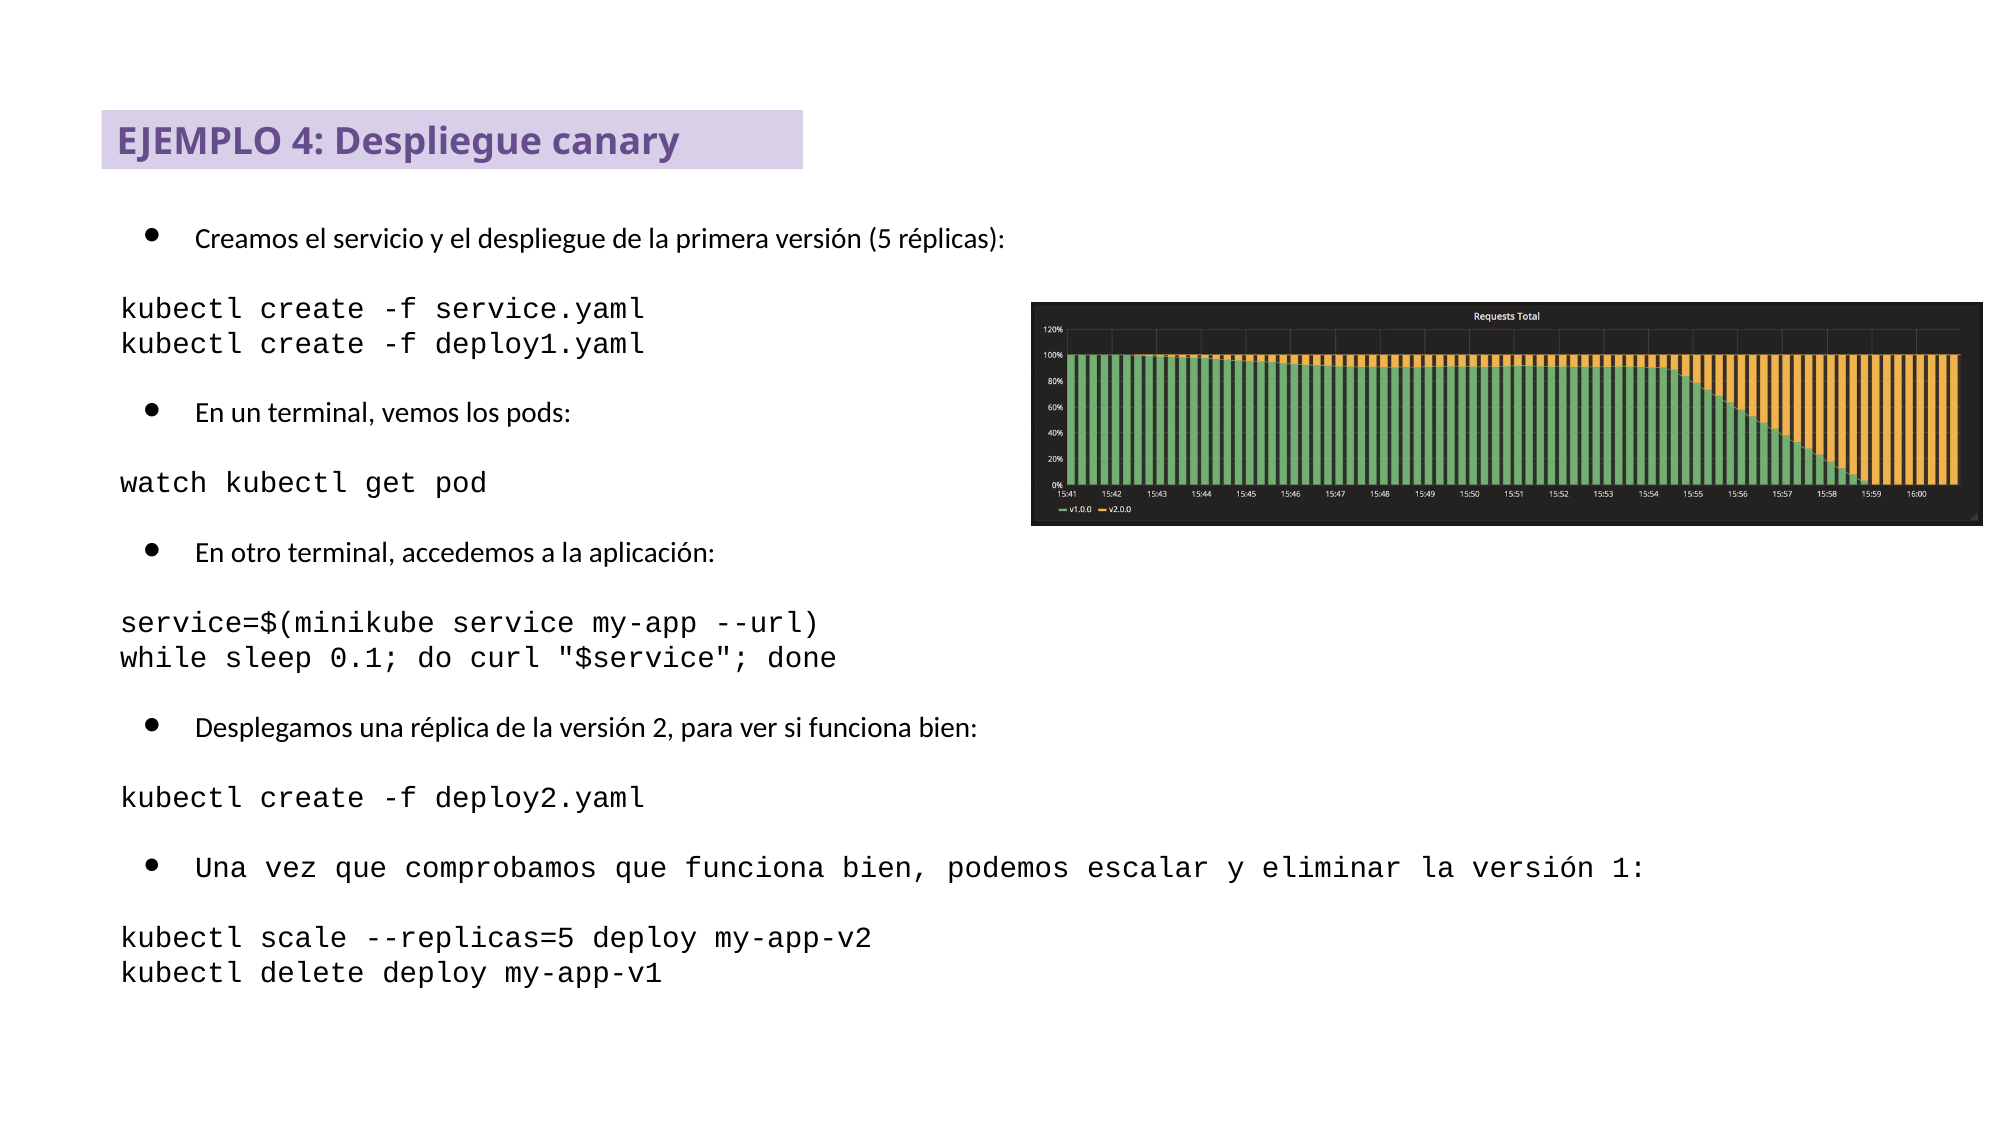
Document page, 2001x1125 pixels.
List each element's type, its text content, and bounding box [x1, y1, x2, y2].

text_box Creamos el servicio y el despliegue de la primera versión (5 réplicas): kubectl create -f service.yaml kubectl create -f deploy1.yaml En un terminal, vemos los pods: watch kubectl get pod En otro terminal, accedemos a la aplicación: service=$(minikube service my-app --url) while sleep 0.1; do curl "$service"; done Desplegamos una réplica de la versión 2, para ver si funciona bien: kubectl create -f deploy2.yaml Una vez que comprobamos que funciona bien, podemos escalar y eliminar la versión 1: kubectl scale --replicas=5 deploy my-app-v2 kubectl delete deploy my-app-v1 [105, 203, 1910, 991]
picture [1031, 302, 1983, 526]
text_box EJEMPLO 4: Despliegue canary [101, 110, 804, 170]
